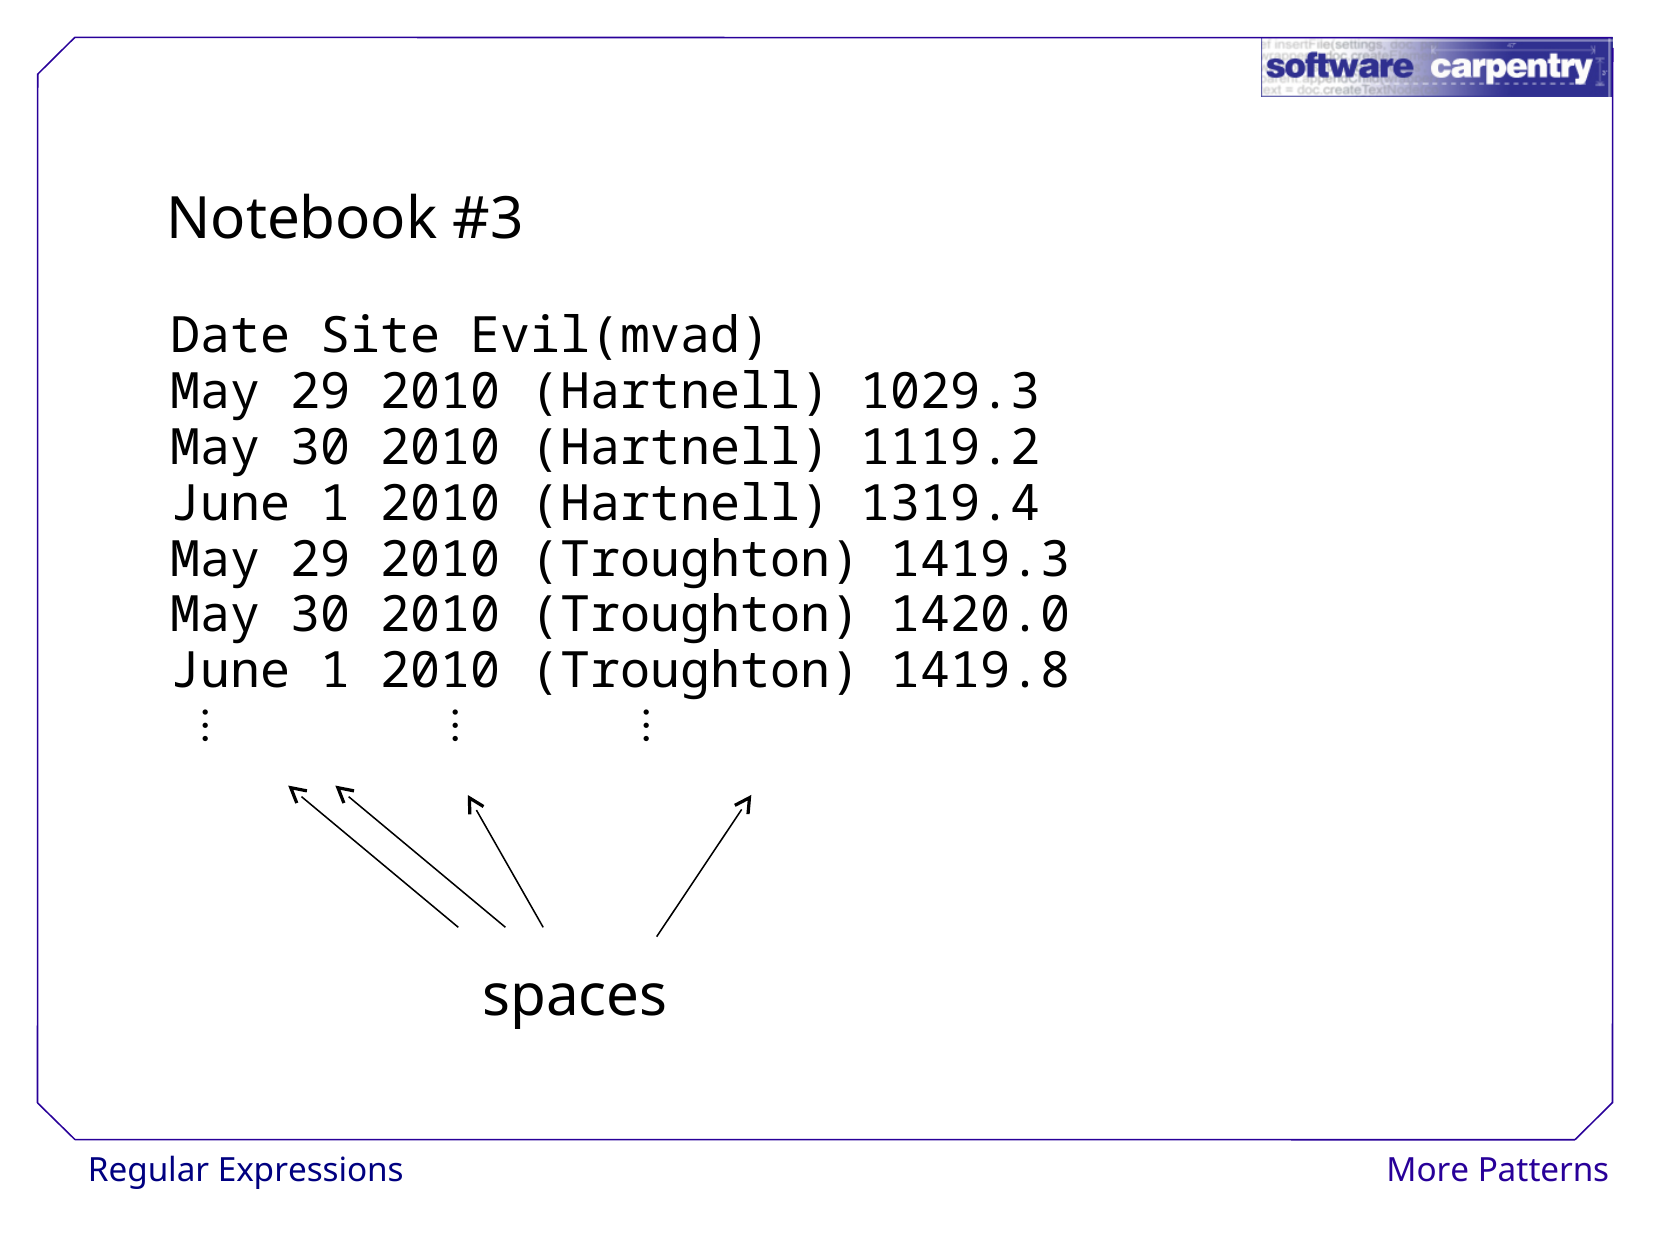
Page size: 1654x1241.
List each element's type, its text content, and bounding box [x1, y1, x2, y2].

picture [1261, 39, 1613, 97]
text_box spaces [467, 955, 686, 1037]
text_box Date Site Evil(mvad) May 29 2010 (Hartnell) 1029.3 May 30 2010 (Hartnell) 1119.2 June 1 2010 (Hartnell) 1319.4 May 29 2010 (Troughton) 1419.3 May 30 2010 (Troughton) 1420.0 June 1 2010 (Troughton) 1419.8 ⋮ ⋮ ⋮ [155, 300, 1535, 763]
text_box Notebook #3 [151, 138, 1530, 259]
